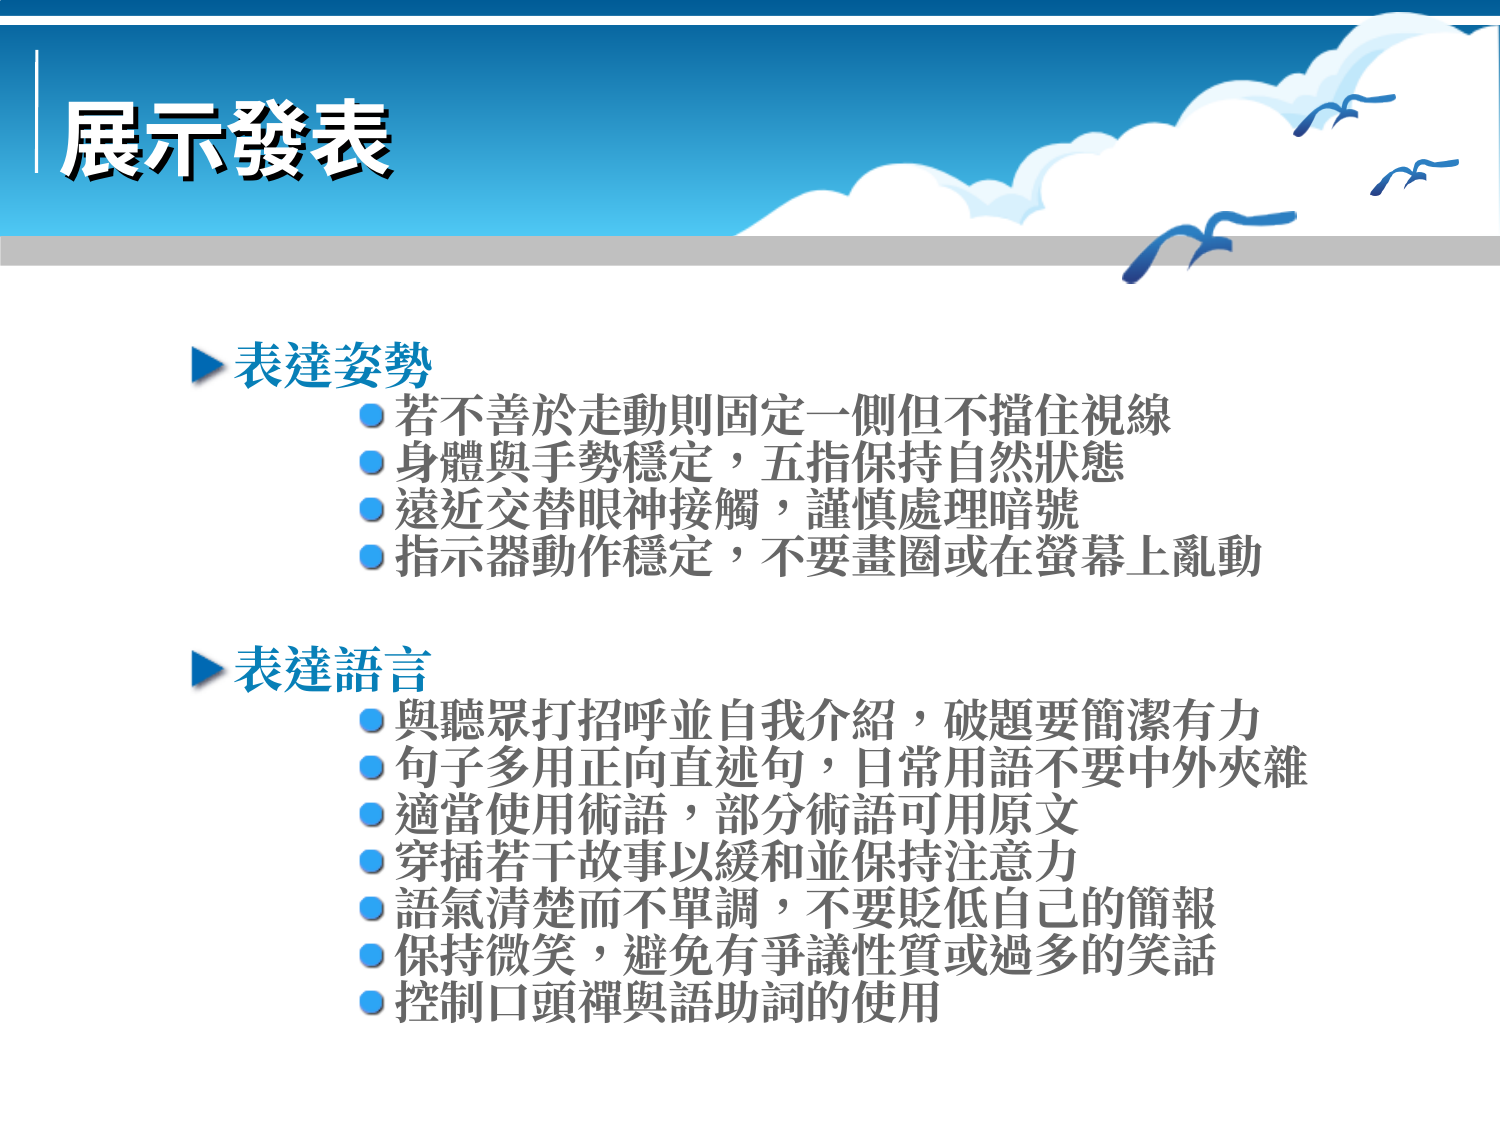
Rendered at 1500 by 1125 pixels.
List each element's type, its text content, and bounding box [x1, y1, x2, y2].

title 展示發表 [59, 86, 1465, 186]
picture [730, 12, 1500, 284]
list 表達姿勢 若不善於走動則固定一側但不擋住視線 身體與手勢穩定，五指保持自然狀態 遠近交替眼神接觸，謹慎處理暗號 指示器動作穩定，不要畫圈或在螢幕上亂動 表達語言 與聽眾打招呼並自我介紹，破題要簡潔有力 句子多用正向直述句，日常用語不要中外夾雜 適當使用術語，部分術語可用原文 穿插若干故事以緩和並保持注意力 語氣清楚而不單調，不要貶低自己的簡報 保持微笑，避免有爭議性質或過多的笑話 控制口頭禪與語助詞的使用 [189, 311, 1356, 1041]
